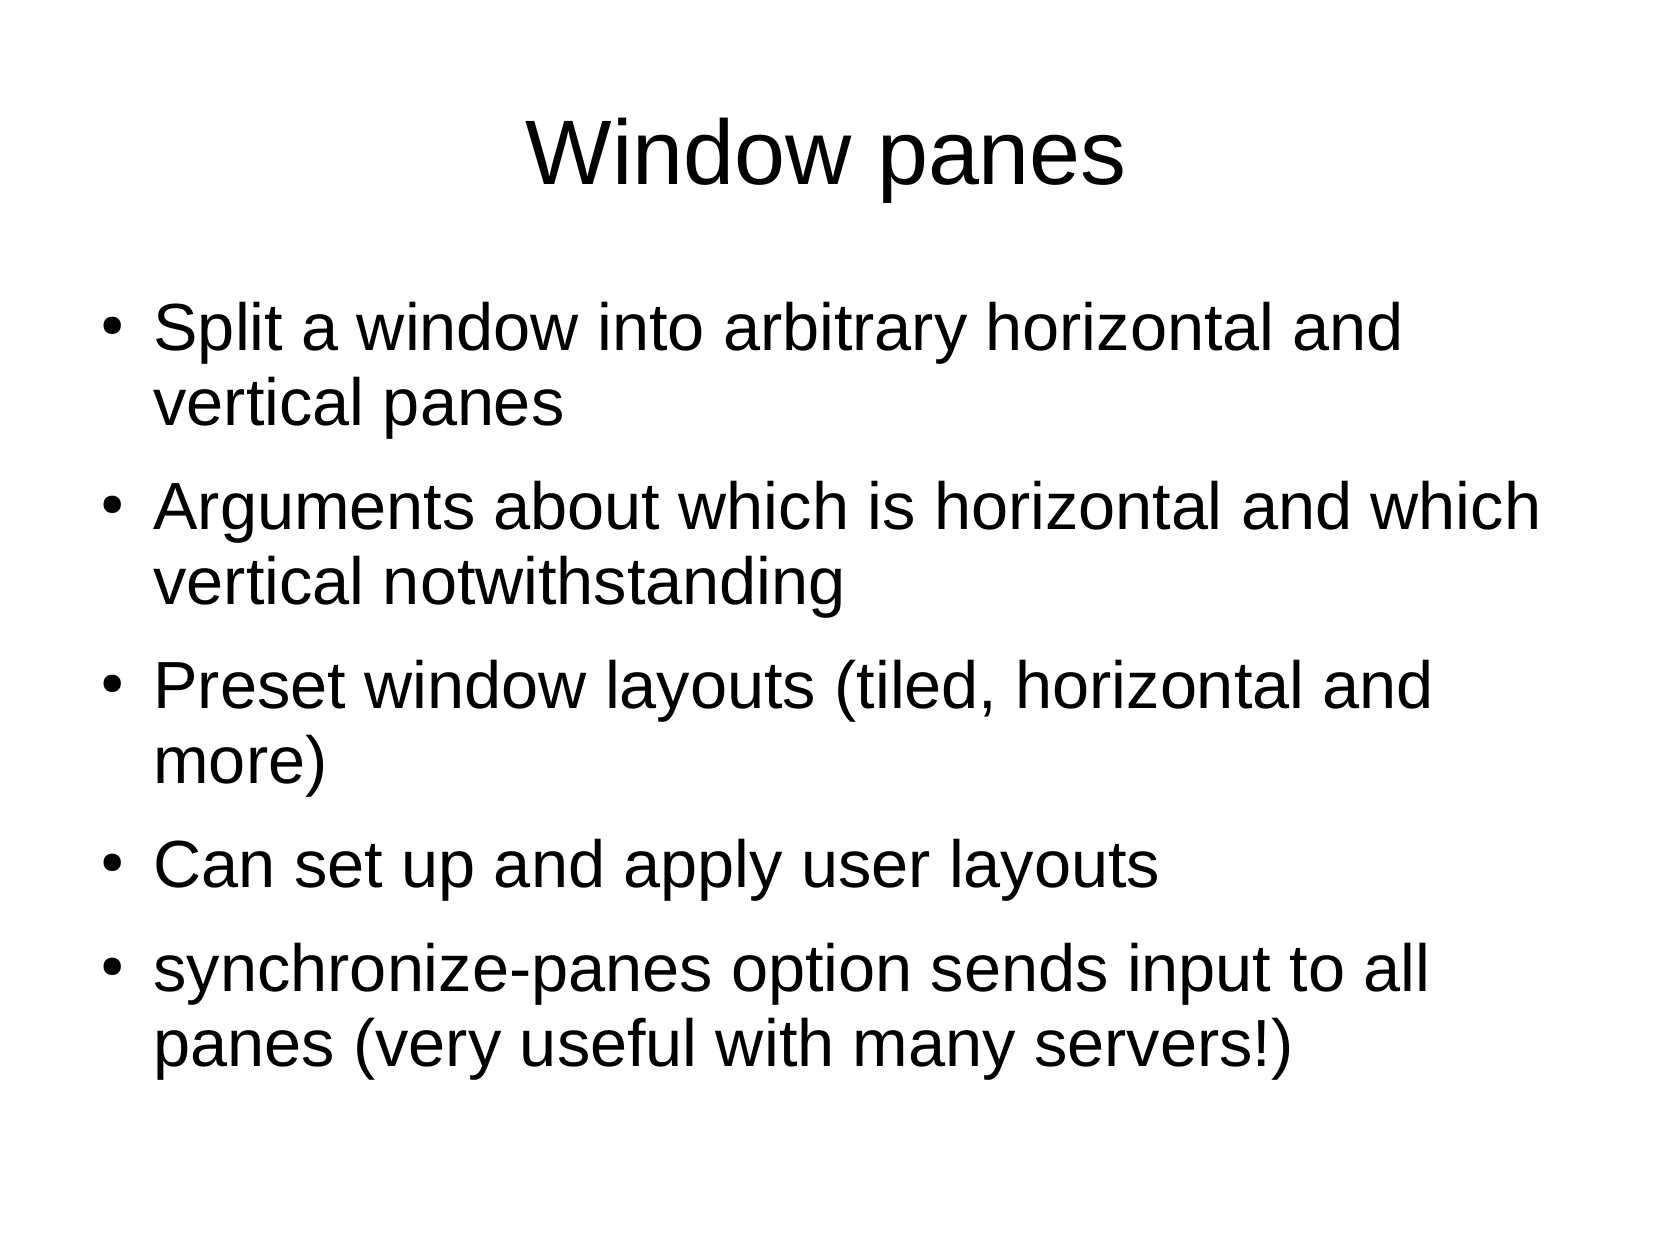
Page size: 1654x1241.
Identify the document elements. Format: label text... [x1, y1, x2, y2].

title Window panes [82, 49, 1571, 257]
list Split a window into arbitrary horizontal and vertical panes Arguments about which is horizontal and which vertical notwithstanding Preset window layouts (tiled, horizontal and more) Can set up and apply user layouts synchronize-panes option sends input to all panes (very useful with many servers!) [82, 290, 1571, 1109]
